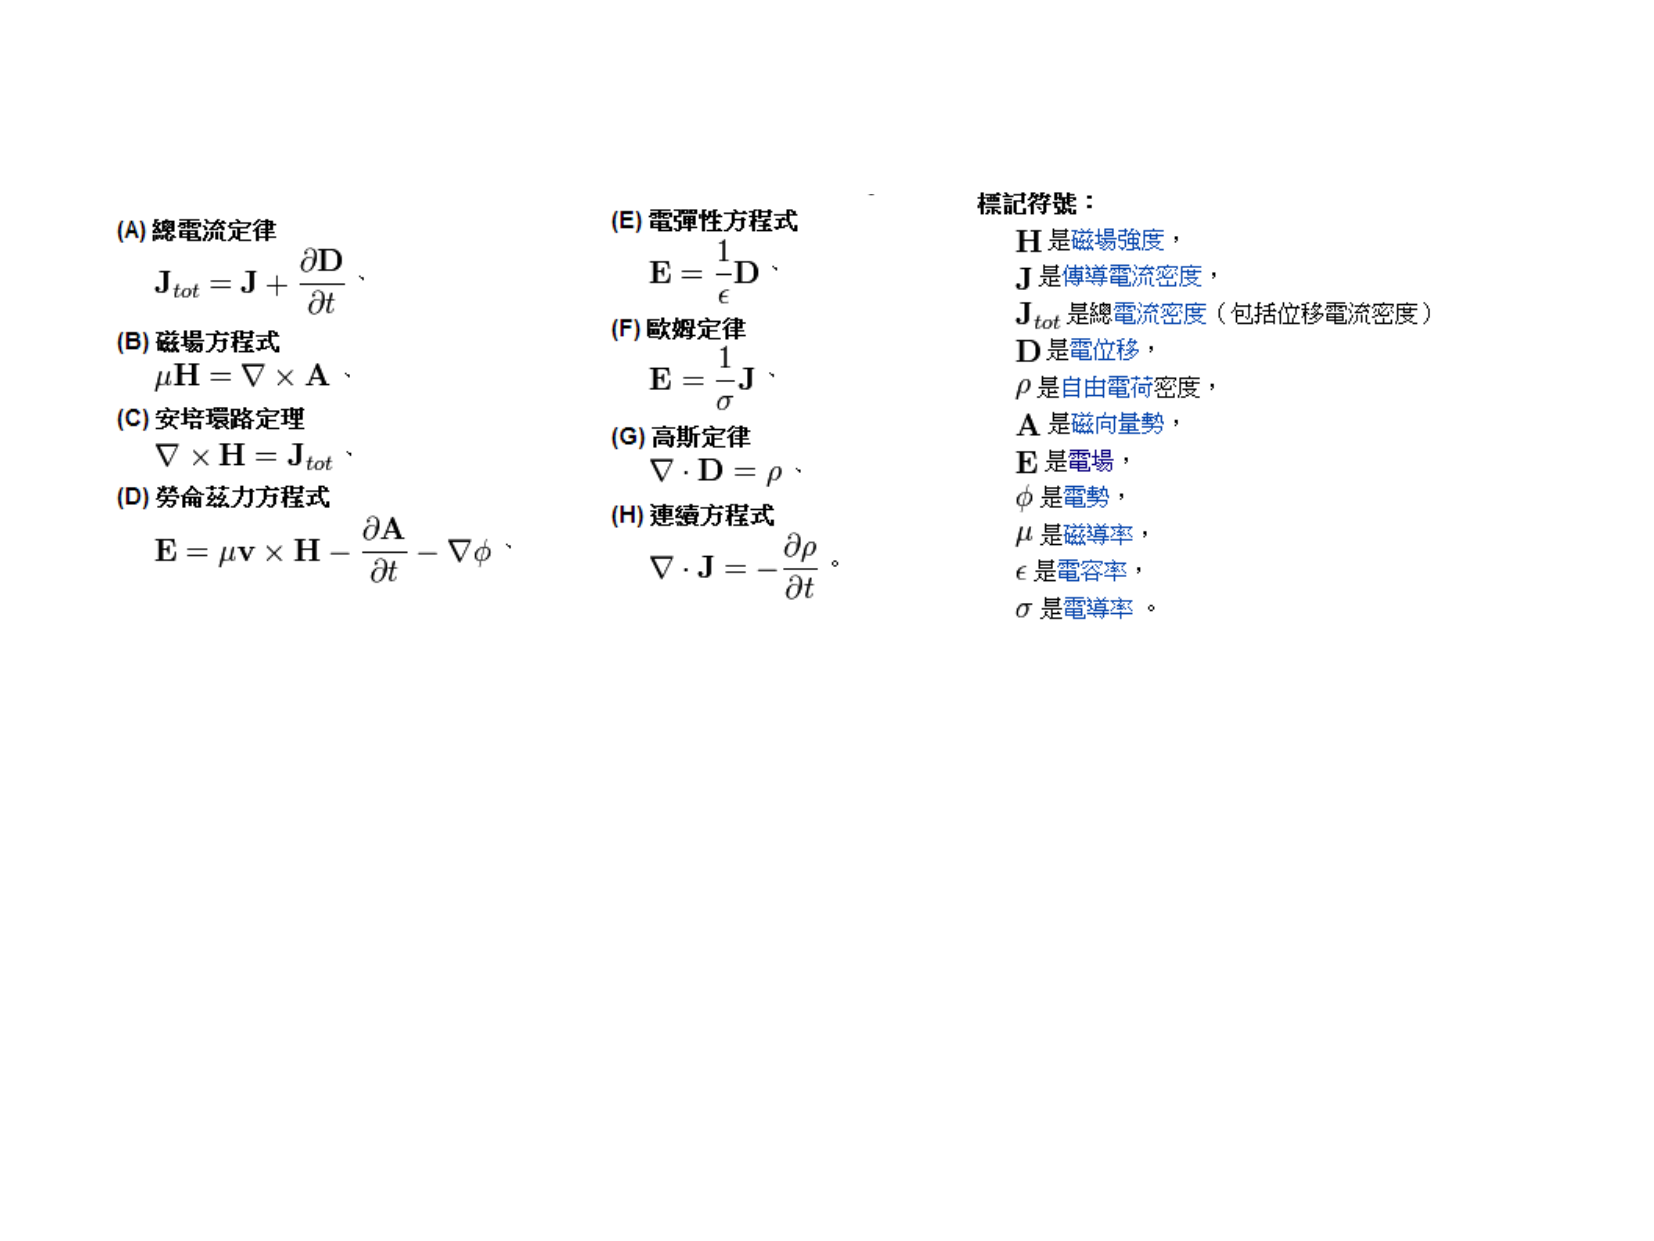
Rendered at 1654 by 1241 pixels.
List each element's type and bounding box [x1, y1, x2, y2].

picture [106, 210, 522, 591]
picture [602, 194, 876, 603]
picture [970, 188, 1441, 624]
